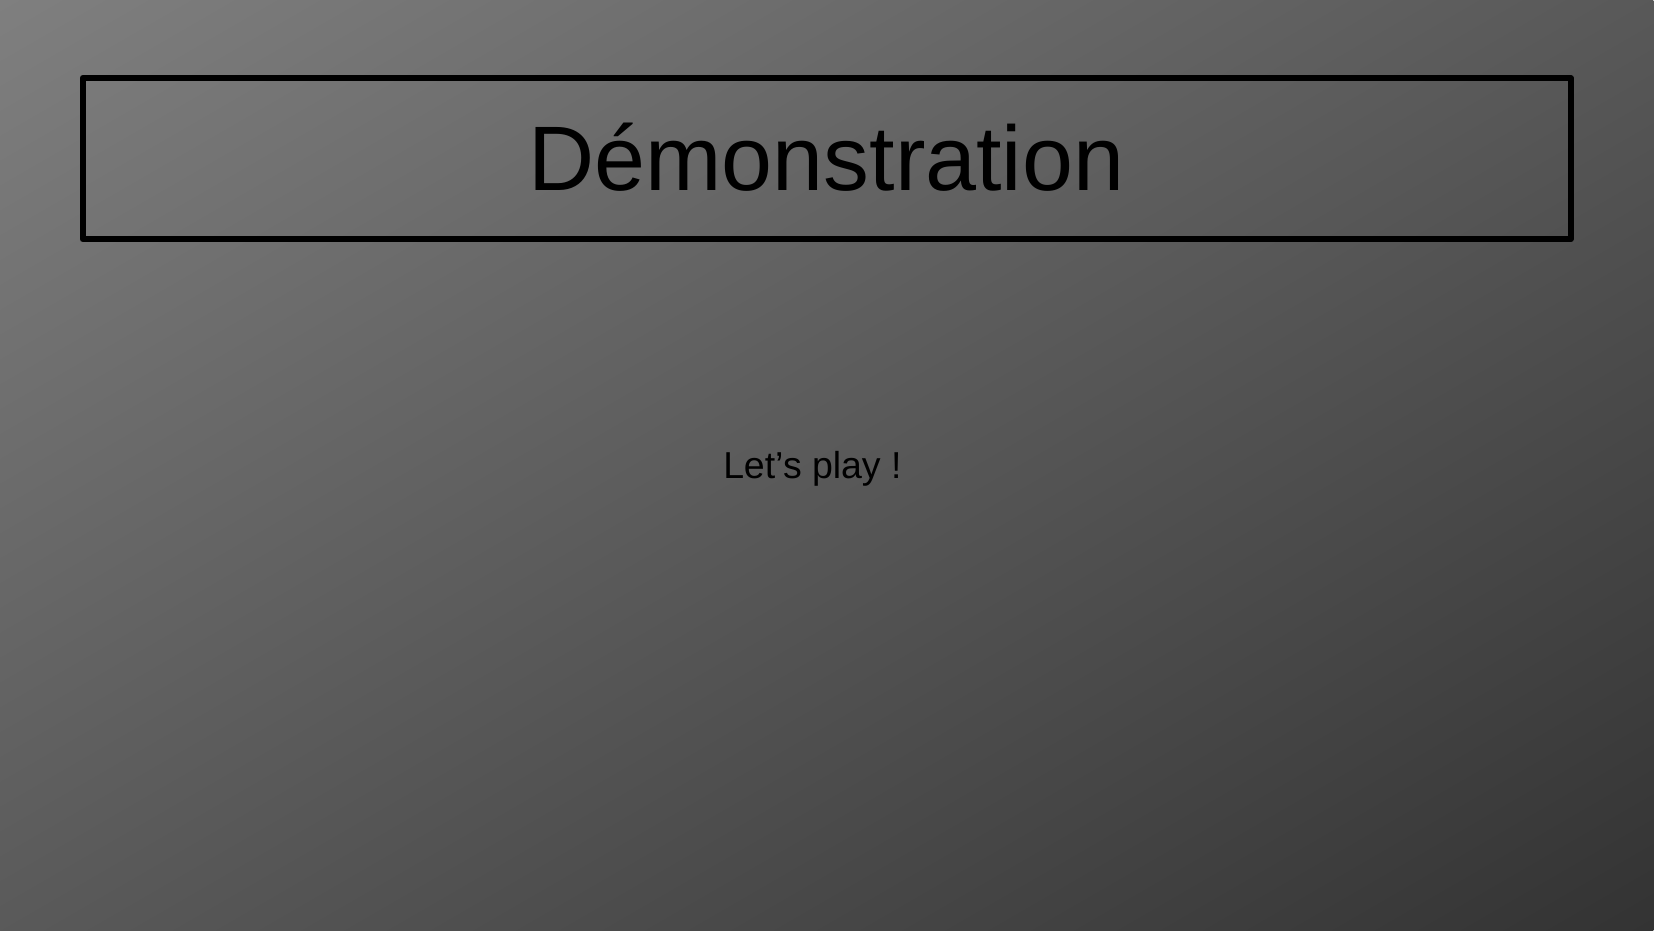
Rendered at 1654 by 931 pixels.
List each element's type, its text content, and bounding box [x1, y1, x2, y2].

text_box Let’s play ! [708, 415, 945, 515]
title Démonstration [82, 78, 1571, 240]
